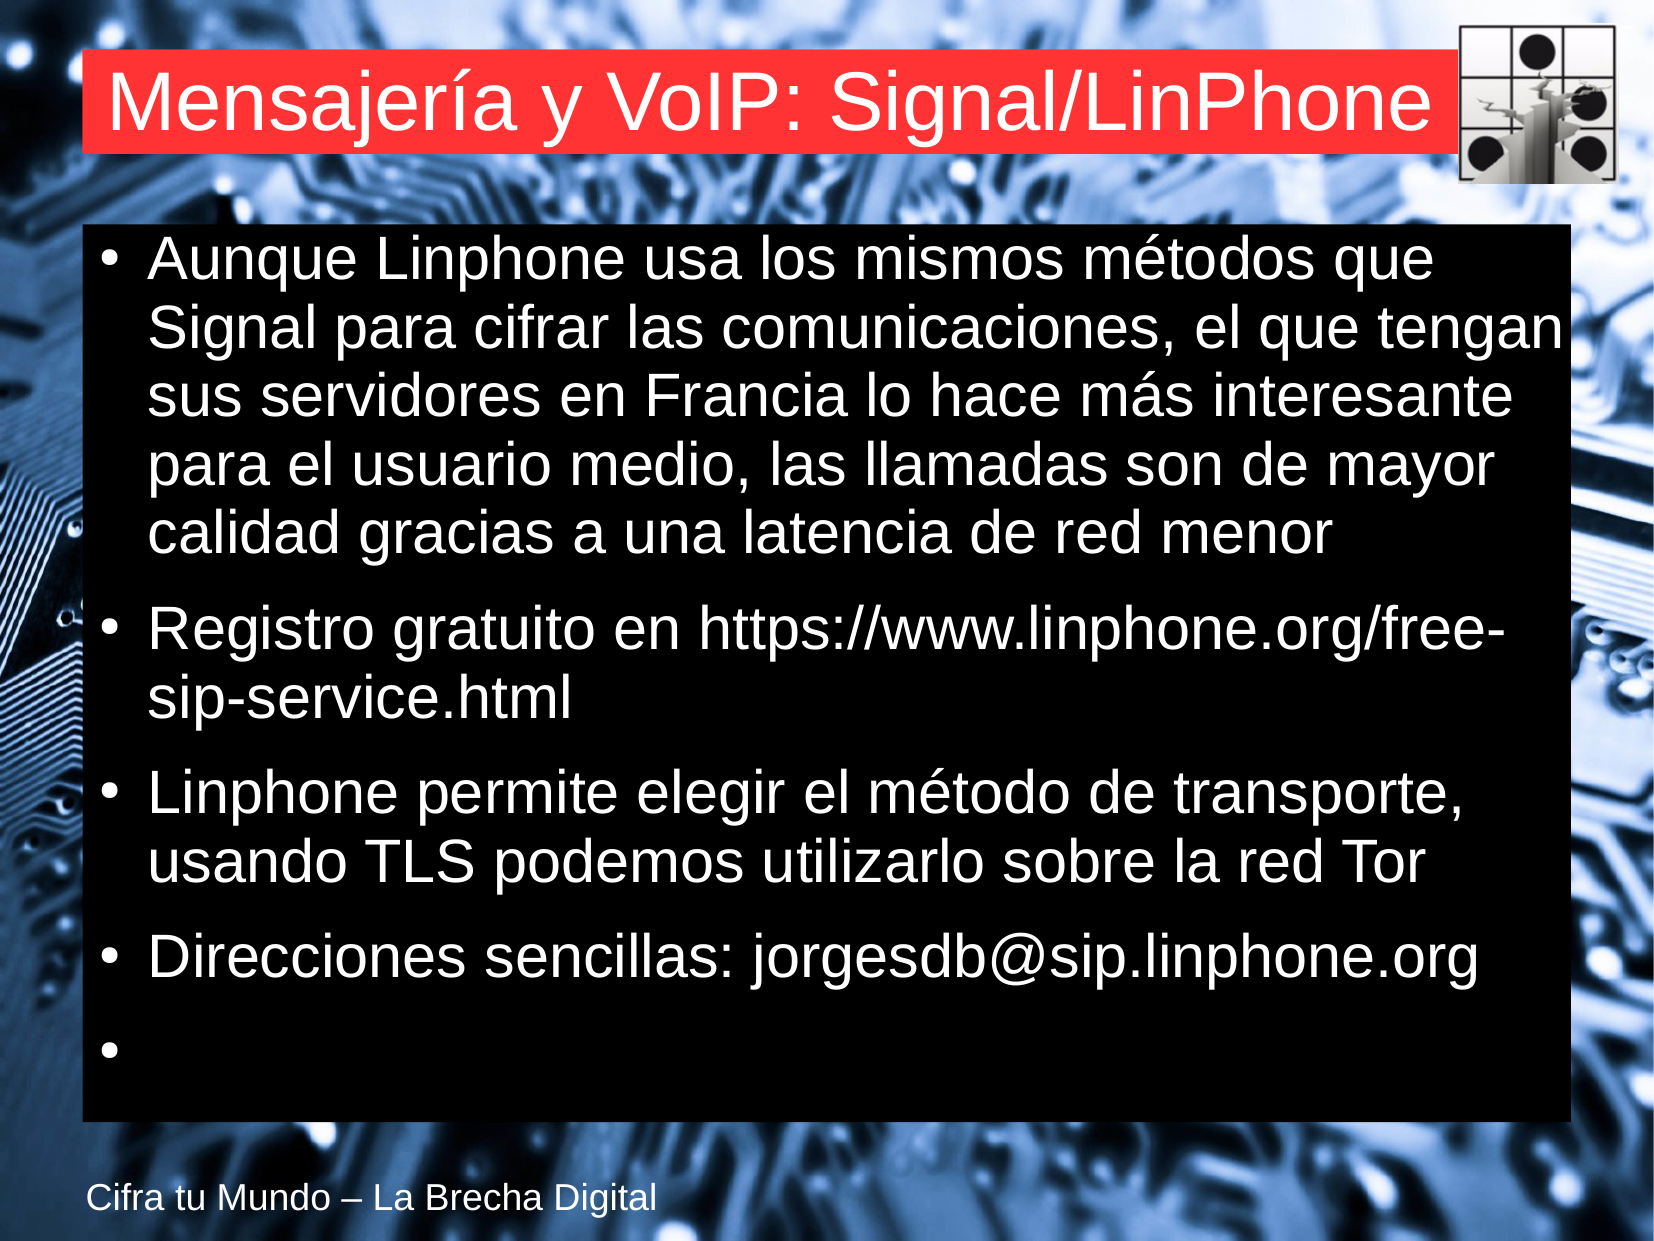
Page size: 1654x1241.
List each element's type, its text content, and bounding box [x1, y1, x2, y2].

text_box Cifra tu Mundo – La Brecha Digital [70, 1169, 1453, 1226]
title Mensajería y VoIP: Signal/LinPhone [82, 49, 1458, 154]
picture [0, 0, 1654, 1241]
list Aunque Linphone usa los mismos métodos que Signal para cifrar las comunicaciones, el que tengan sus servidores en Francia lo hace más interesante para el usuario medio, las llamadas son de mayor calidad gracias a una latencia de red menor Registro gratuito en https://www.linphone.org/free-sip-service.html Linphone permite elegir el método de transporte, usando TLS podemos utilizarlo sobre la red Tor Direcciones sencillas: jorgesdb@sip.linphone.org [82, 224, 1571, 1123]
